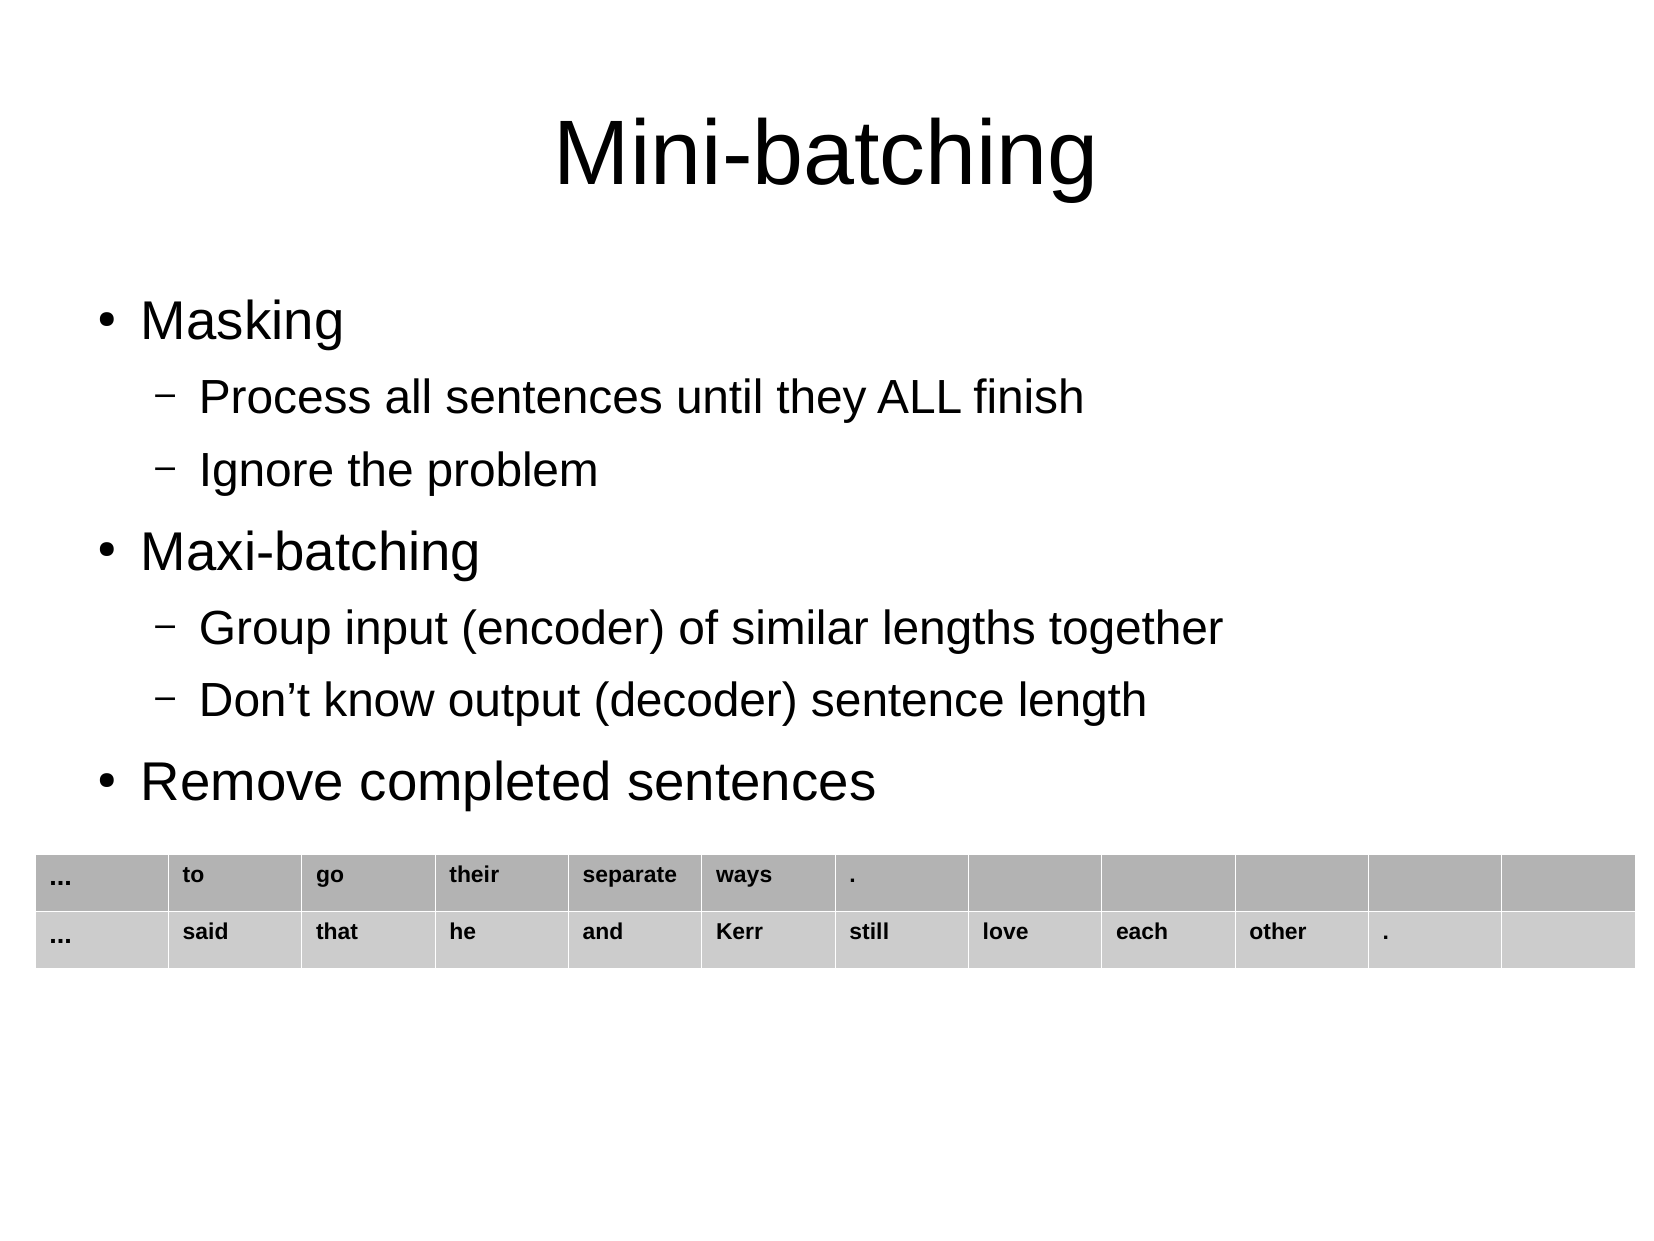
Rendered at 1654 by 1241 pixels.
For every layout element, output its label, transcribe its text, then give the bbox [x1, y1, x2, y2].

table_cell that [302, 912, 435, 968]
table_header to [169, 855, 301, 911]
table_header their [436, 855, 568, 911]
table_cell he [436, 912, 568, 968]
table_cell and [569, 912, 701, 968]
table_cell other [1236, 912, 1368, 968]
table_header [1102, 855, 1235, 911]
table_header ... [36, 855, 168, 911]
table_header ways [702, 855, 835, 911]
table_cell love [969, 912, 1101, 968]
table_header [1502, 855, 1635, 911]
table_cell said [169, 912, 301, 968]
table_cell ... [36, 912, 168, 968]
table_header [1236, 855, 1368, 911]
table_cell . [1369, 912, 1501, 968]
table_cell each [1102, 912, 1235, 968]
table_header separate [569, 855, 701, 911]
table_header go [302, 855, 435, 911]
table_header . [836, 855, 968, 911]
table_cell Kerr [702, 912, 835, 968]
table_header [969, 855, 1101, 911]
list Masking Process all sentences until they ALL finish Ignore the problem Maxi-batching Group input (encoder) of similar lengths together Don’t know output (decoder) sentence length Remove completed sentences [82, 290, 1571, 815]
table_cell [1502, 912, 1635, 968]
title Mini-batching [82, 49, 1571, 257]
table_cell still [836, 912, 968, 968]
table_header [1369, 855, 1501, 911]
